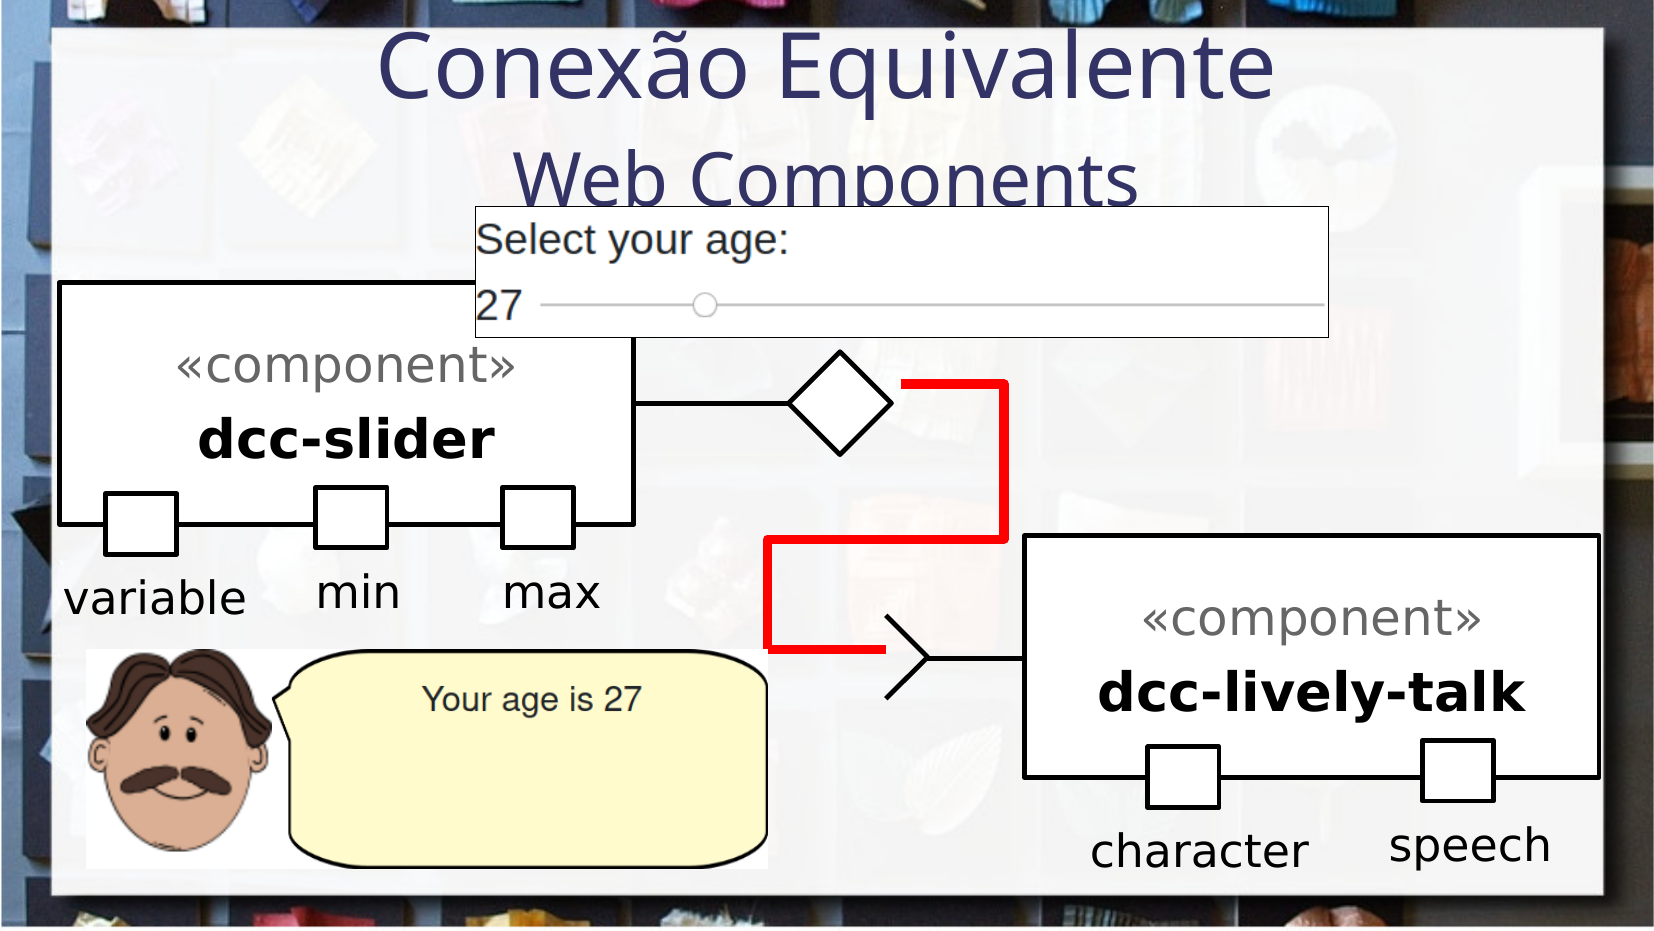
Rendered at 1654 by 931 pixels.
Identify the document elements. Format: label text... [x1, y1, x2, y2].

text_box [315, 487, 387, 548]
text_box [105, 493, 177, 555]
text_box [502, 487, 574, 548]
title Conexão Equivalente Web Components [82, 17, 1571, 212]
text_box min [300, 558, 417, 627]
text_box variable [48, 564, 263, 633]
text_box [788, 351, 892, 455]
text_box character [1075, 817, 1324, 886]
picture [0, 0, 1654, 931]
text_box [1422, 740, 1494, 801]
text_box «component» dcc-slider [59, 282, 634, 525]
text_box speech [1373, 811, 1568, 880]
text_box [1147, 746, 1219, 808]
text_box «component» dcc-lively-talk [1024, 535, 1600, 778]
text_box max [487, 558, 617, 627]
